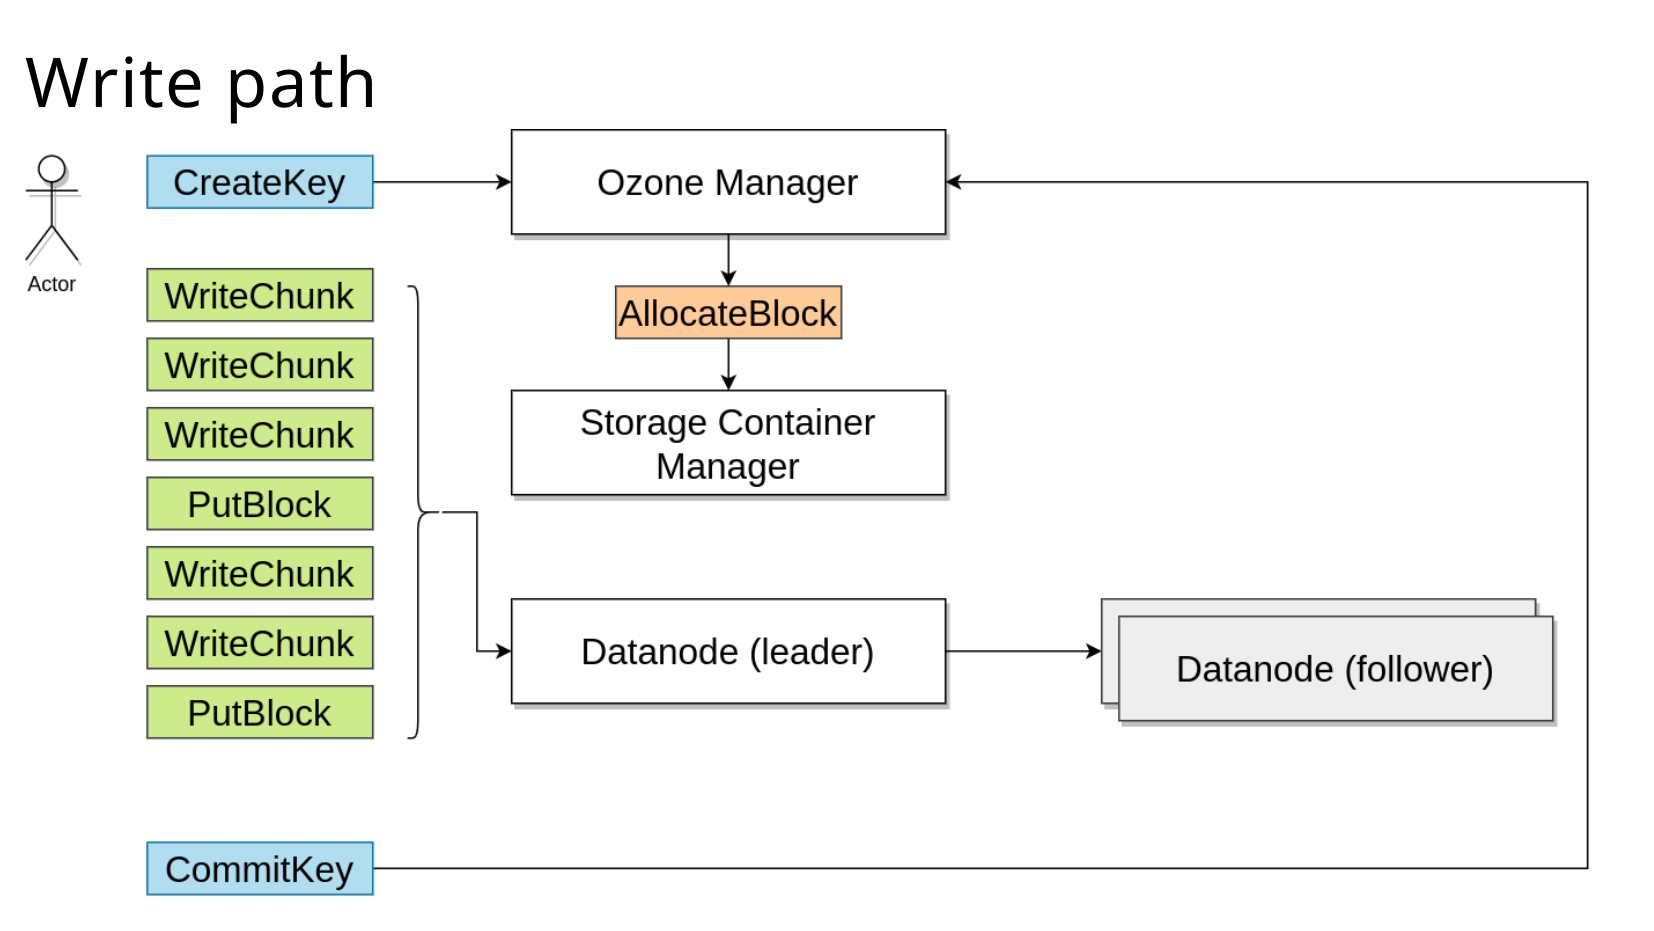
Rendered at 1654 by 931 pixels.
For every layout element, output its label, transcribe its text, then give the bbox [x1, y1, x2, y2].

picture [25, 140, 1603, 896]
title Write path [25, 23, 1654, 140]
